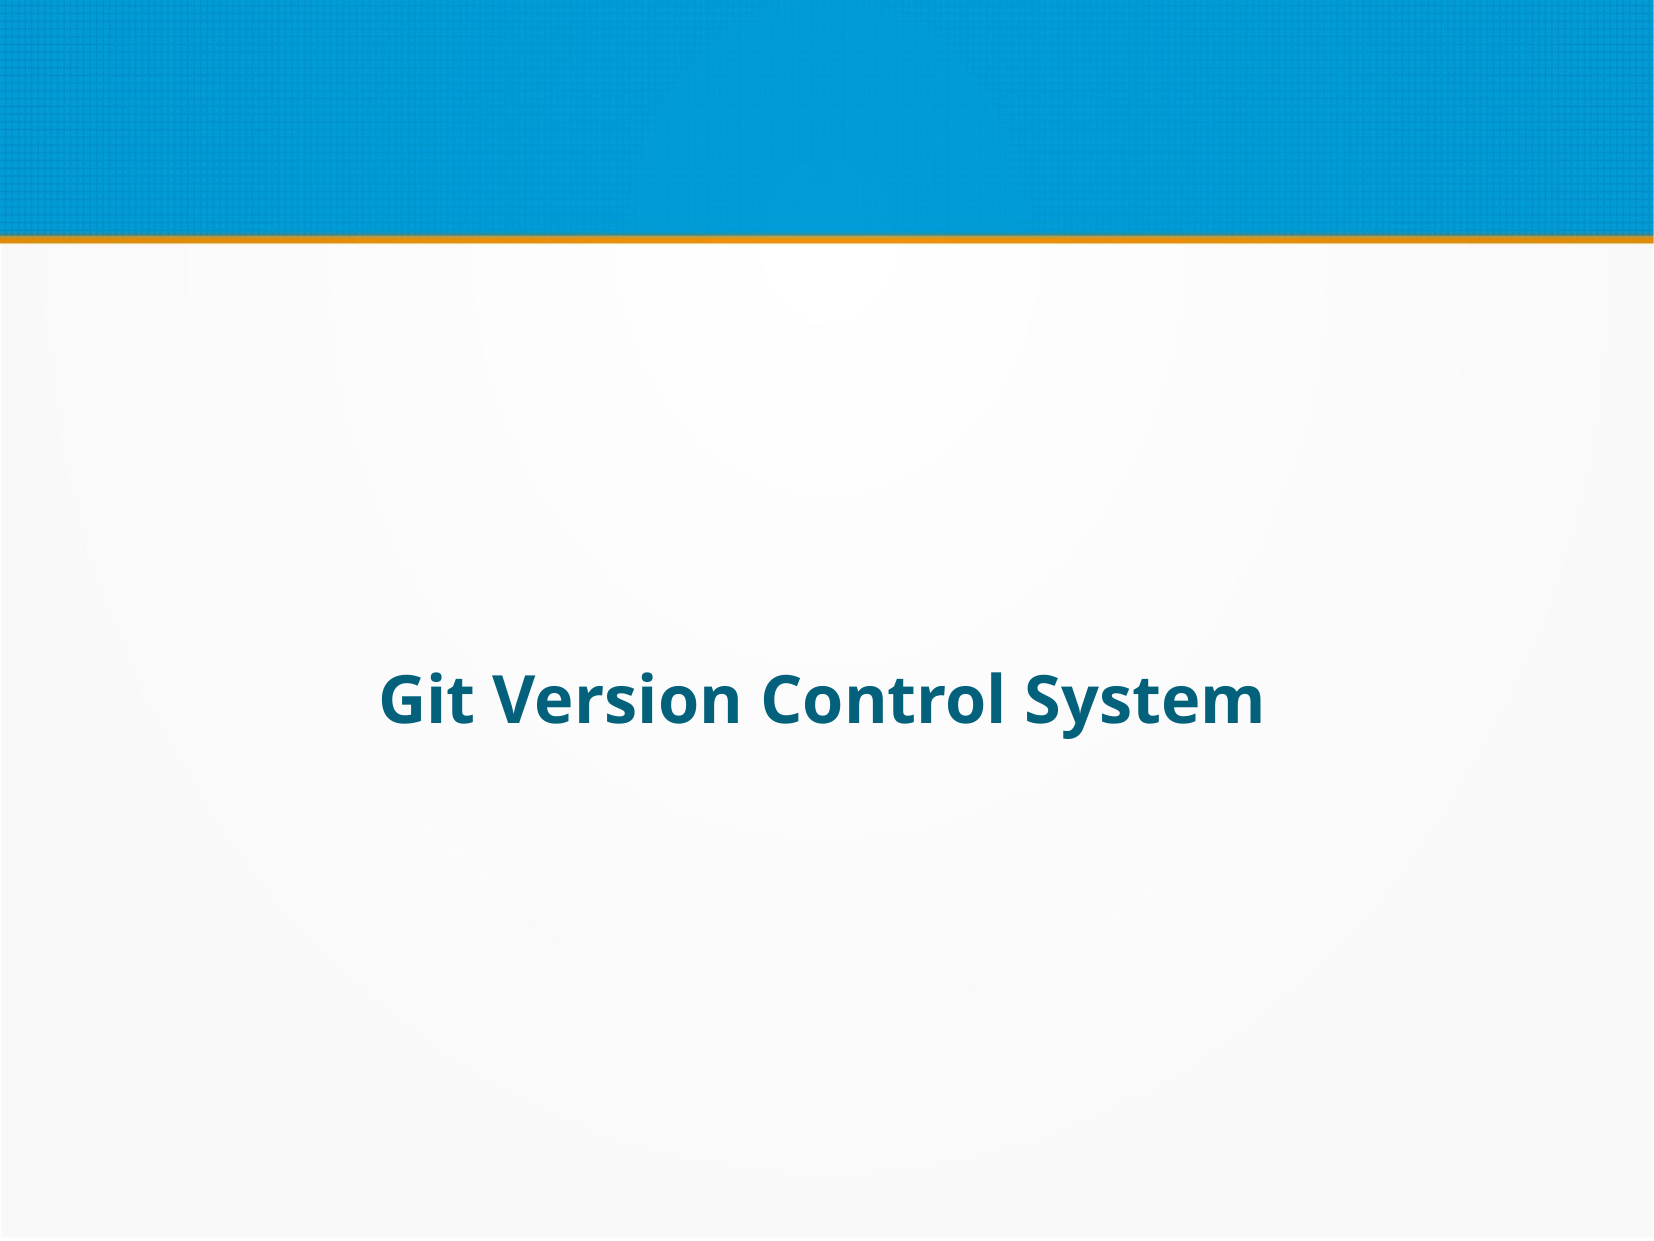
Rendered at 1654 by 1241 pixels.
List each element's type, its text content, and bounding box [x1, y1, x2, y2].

picture [0, 233, 1654, 1241]
subtitle Git Version Control System [82, 315, 1563, 1081]
